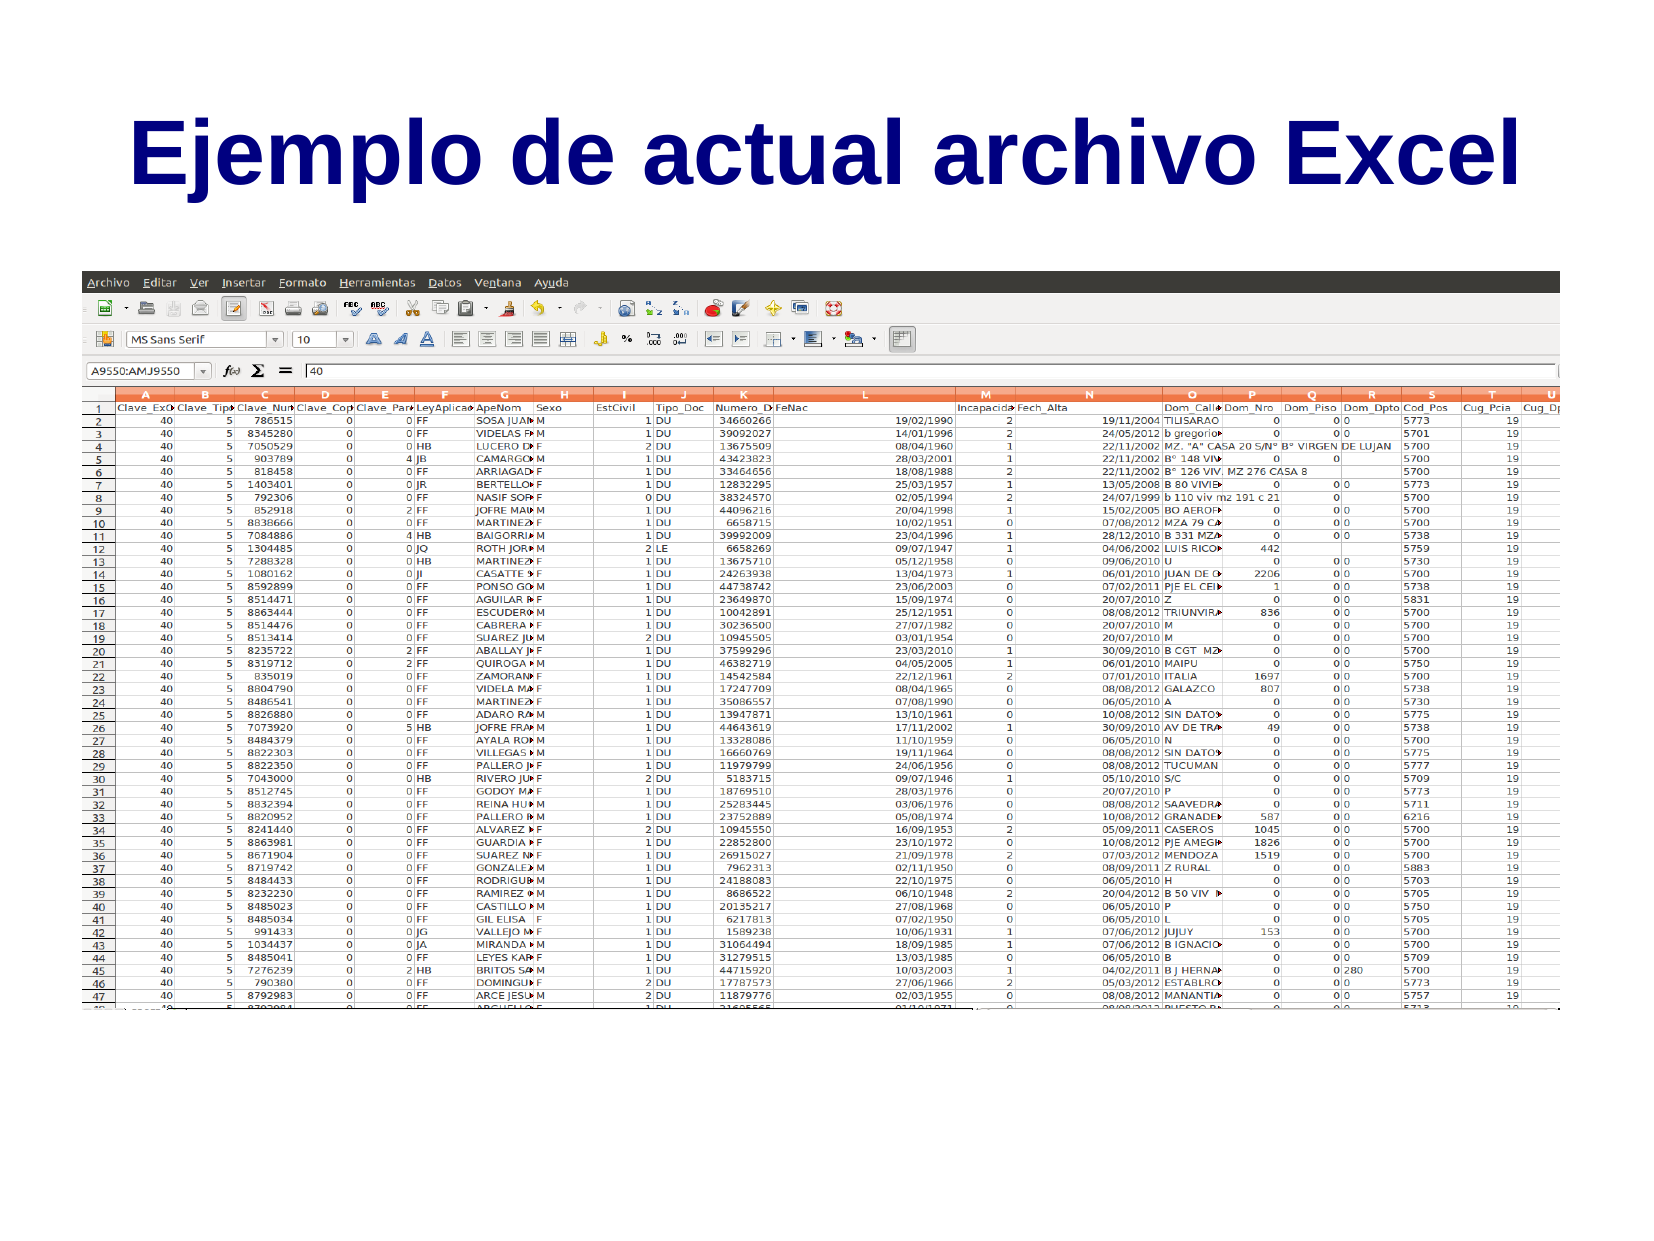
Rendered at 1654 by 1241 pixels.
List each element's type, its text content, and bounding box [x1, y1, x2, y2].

title Ejemplo de actual archivo Excel [82, 49, 1571, 257]
picture [82, 271, 1560, 1010]
